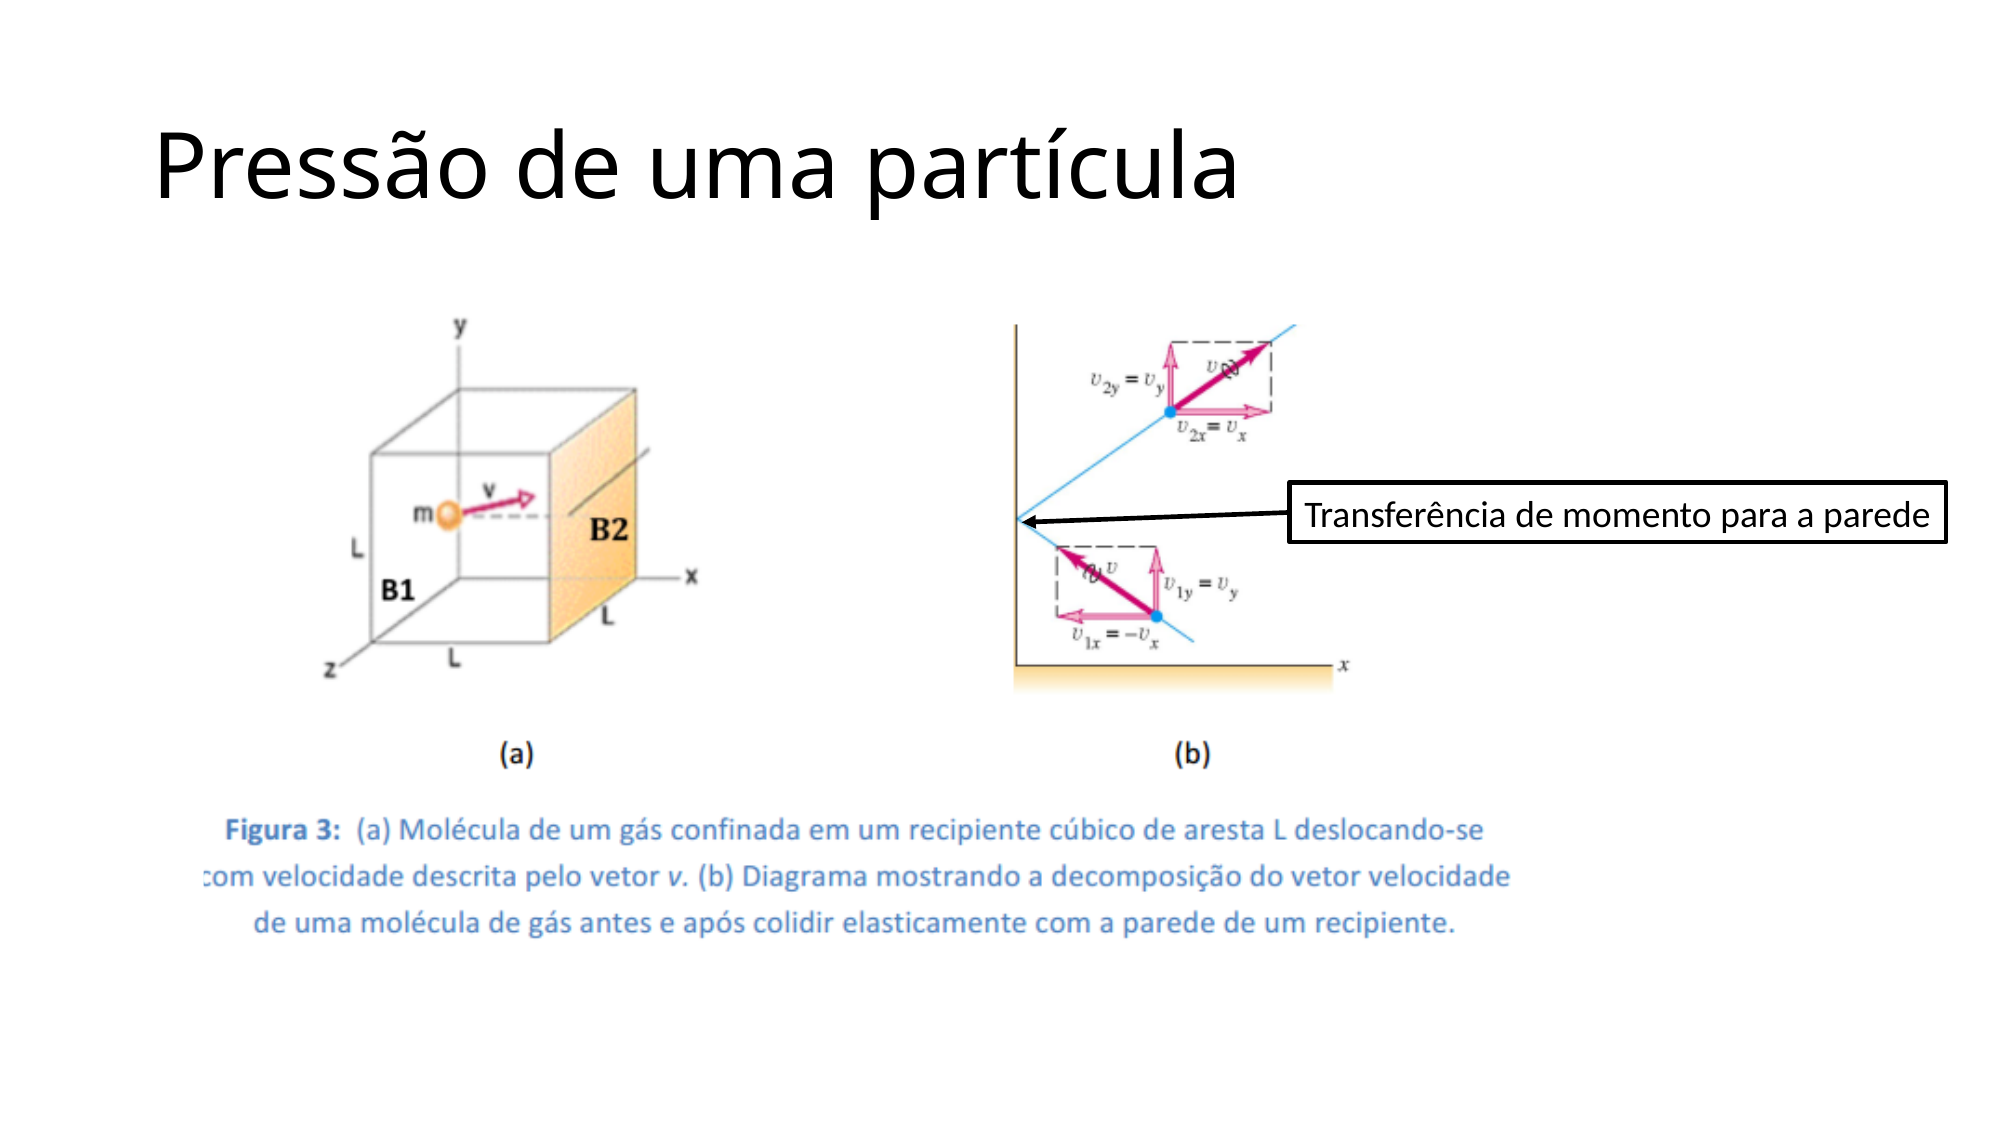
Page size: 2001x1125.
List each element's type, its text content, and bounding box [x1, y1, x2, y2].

picture [203, 277, 1570, 947]
text_box Transferência de momento para a parede [1289, 482, 1947, 543]
title Pressão de uma partícula [137, 59, 1863, 278]
